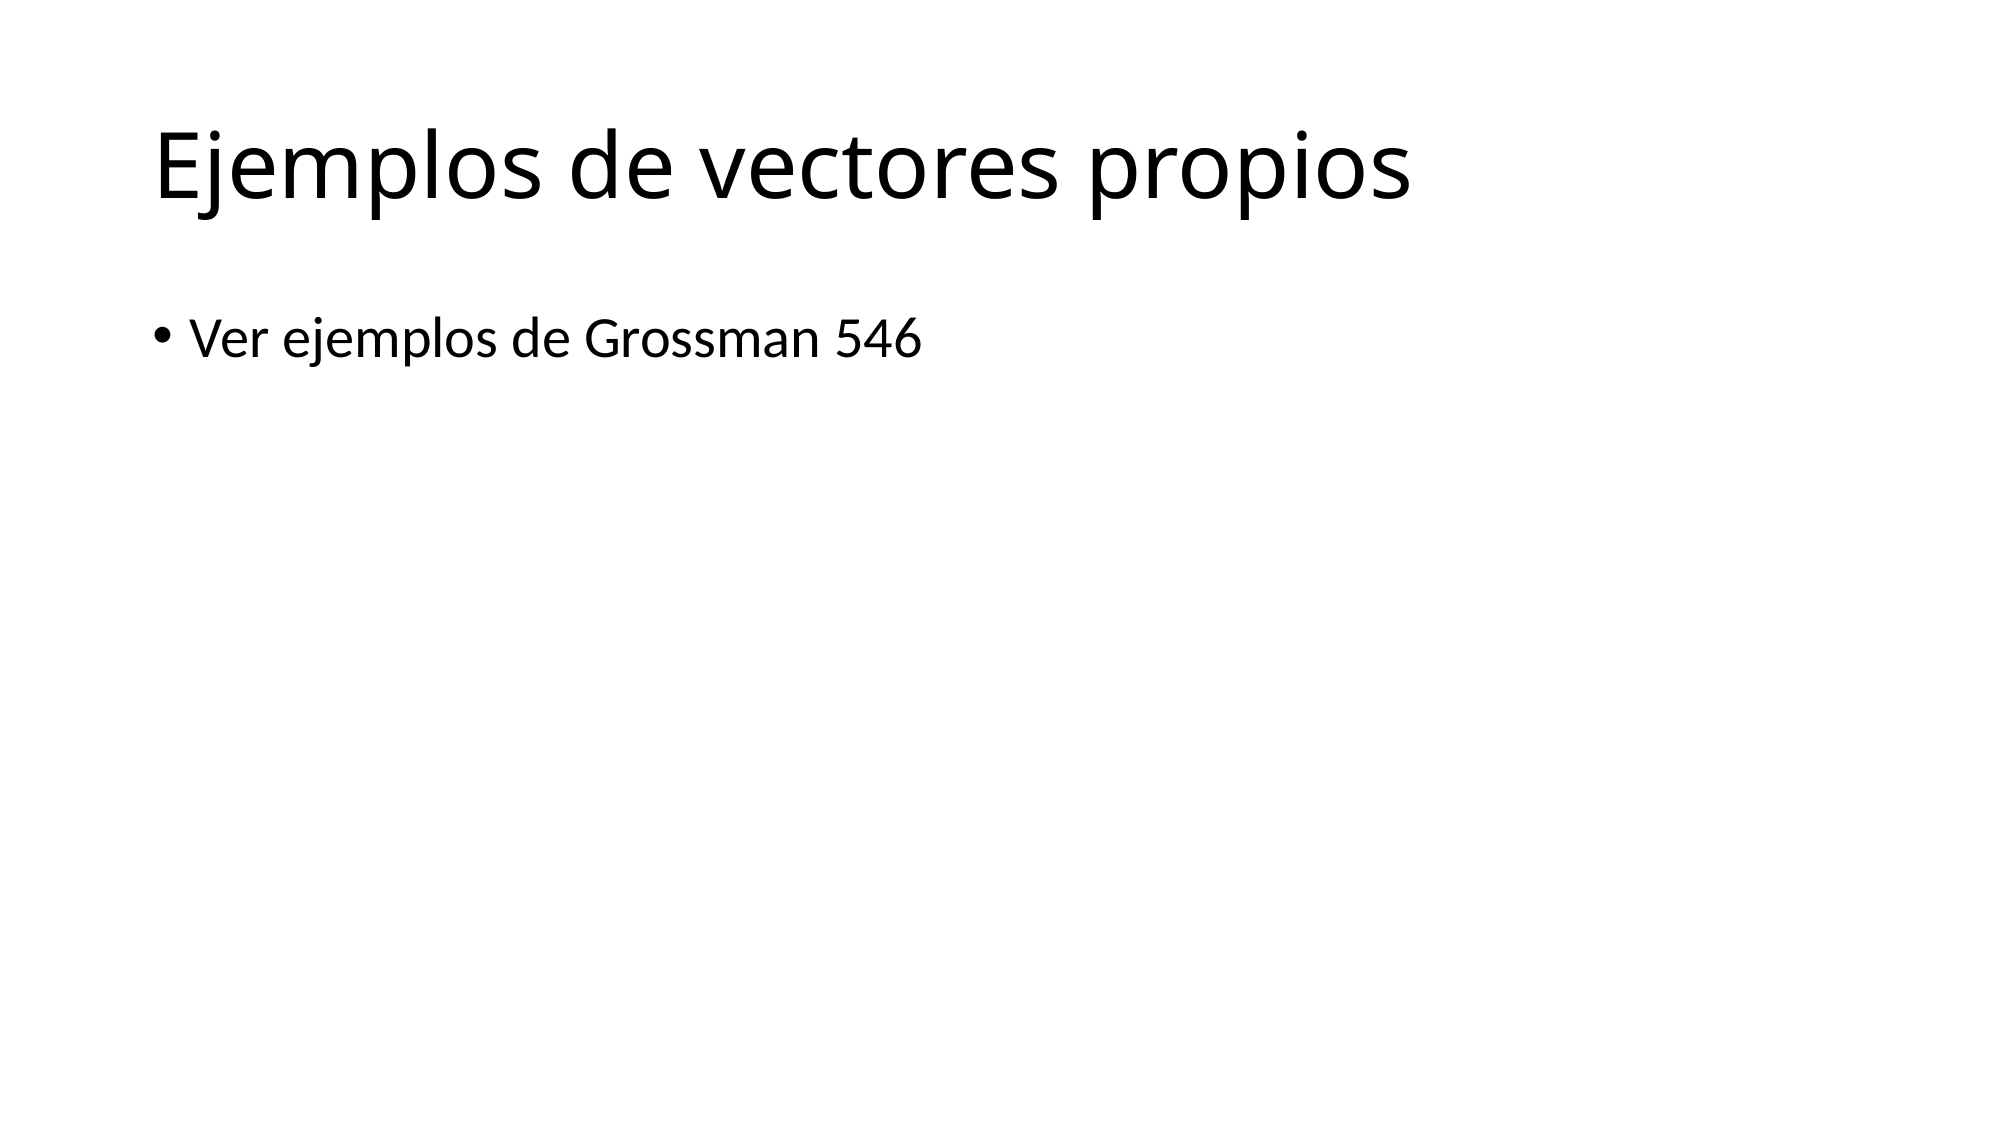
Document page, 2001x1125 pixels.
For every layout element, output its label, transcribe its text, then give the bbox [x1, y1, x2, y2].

list Ver ejemplos de Grossman 546 [137, 299, 1863, 1014]
title Ejemplos de vectores propios [137, 59, 1863, 278]
